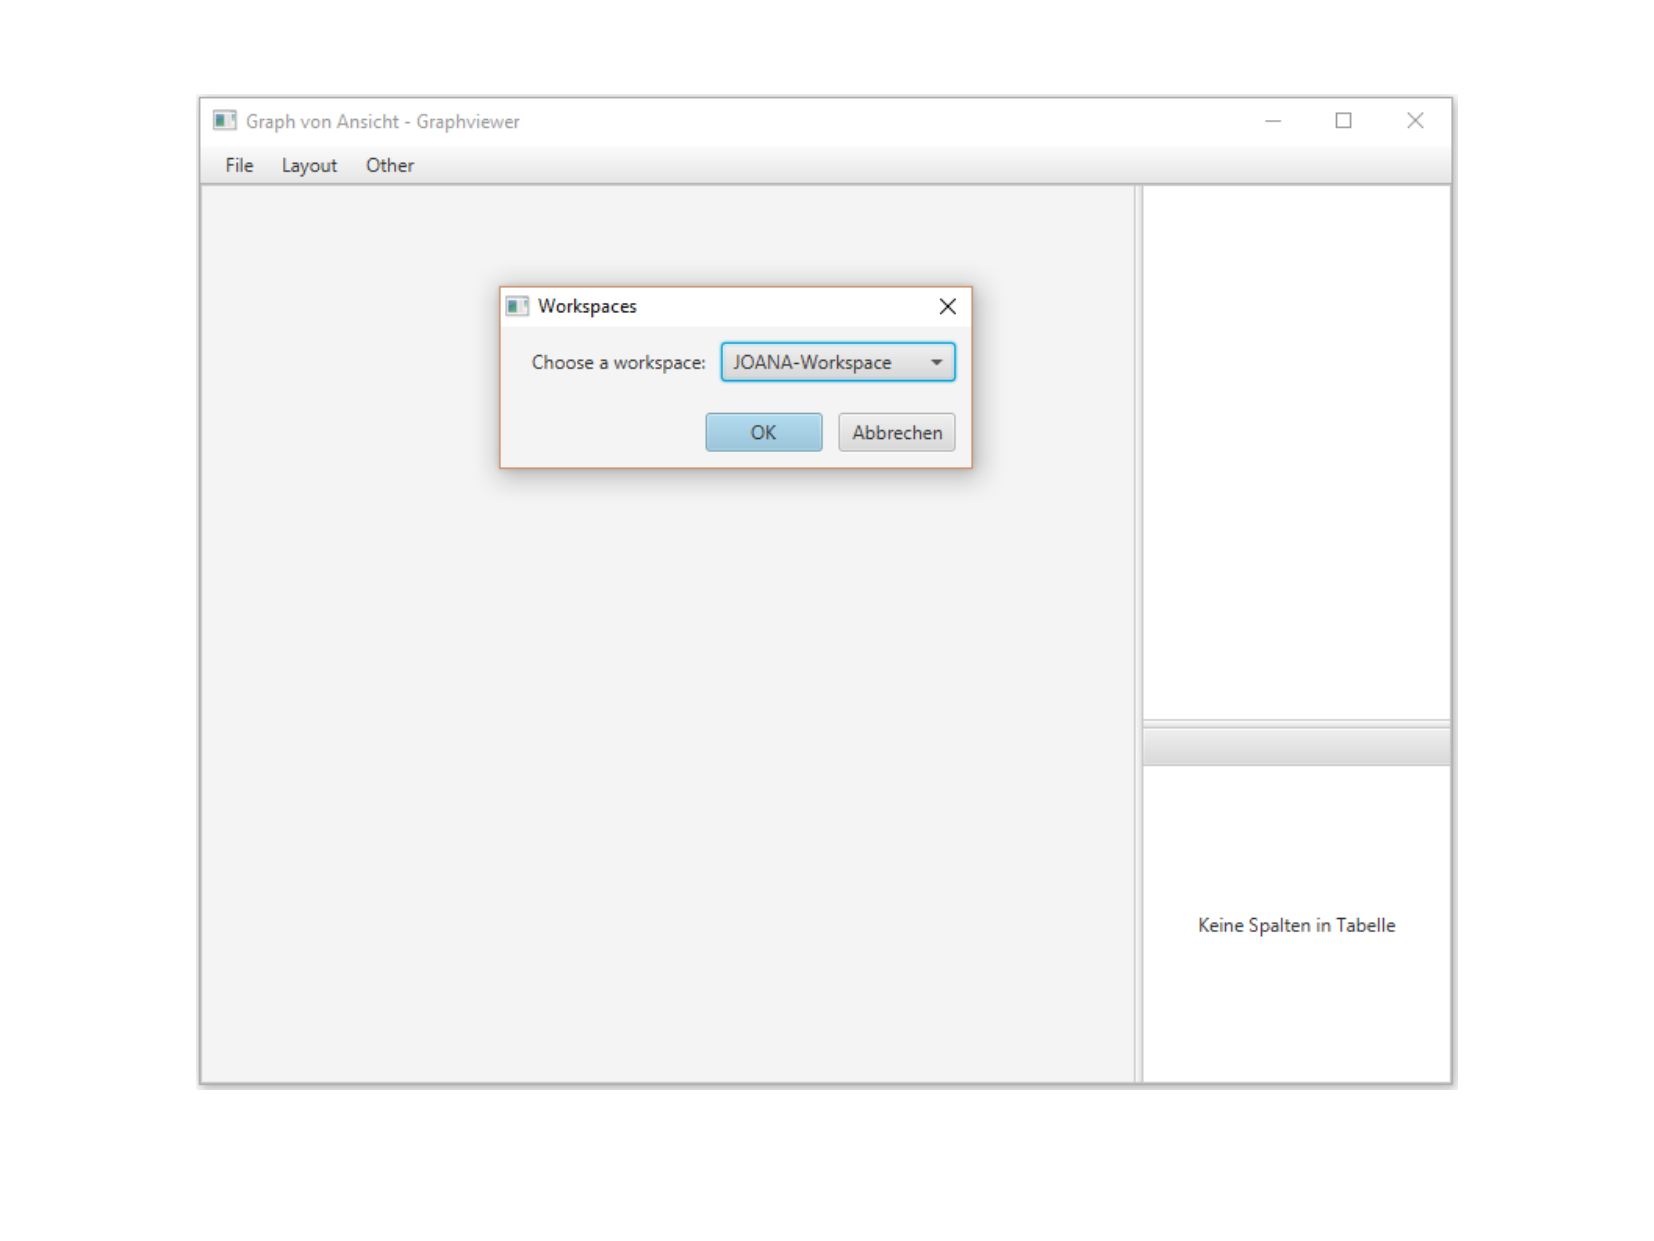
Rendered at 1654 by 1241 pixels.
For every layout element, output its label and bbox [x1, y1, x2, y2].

picture [196, 94, 1458, 1090]
